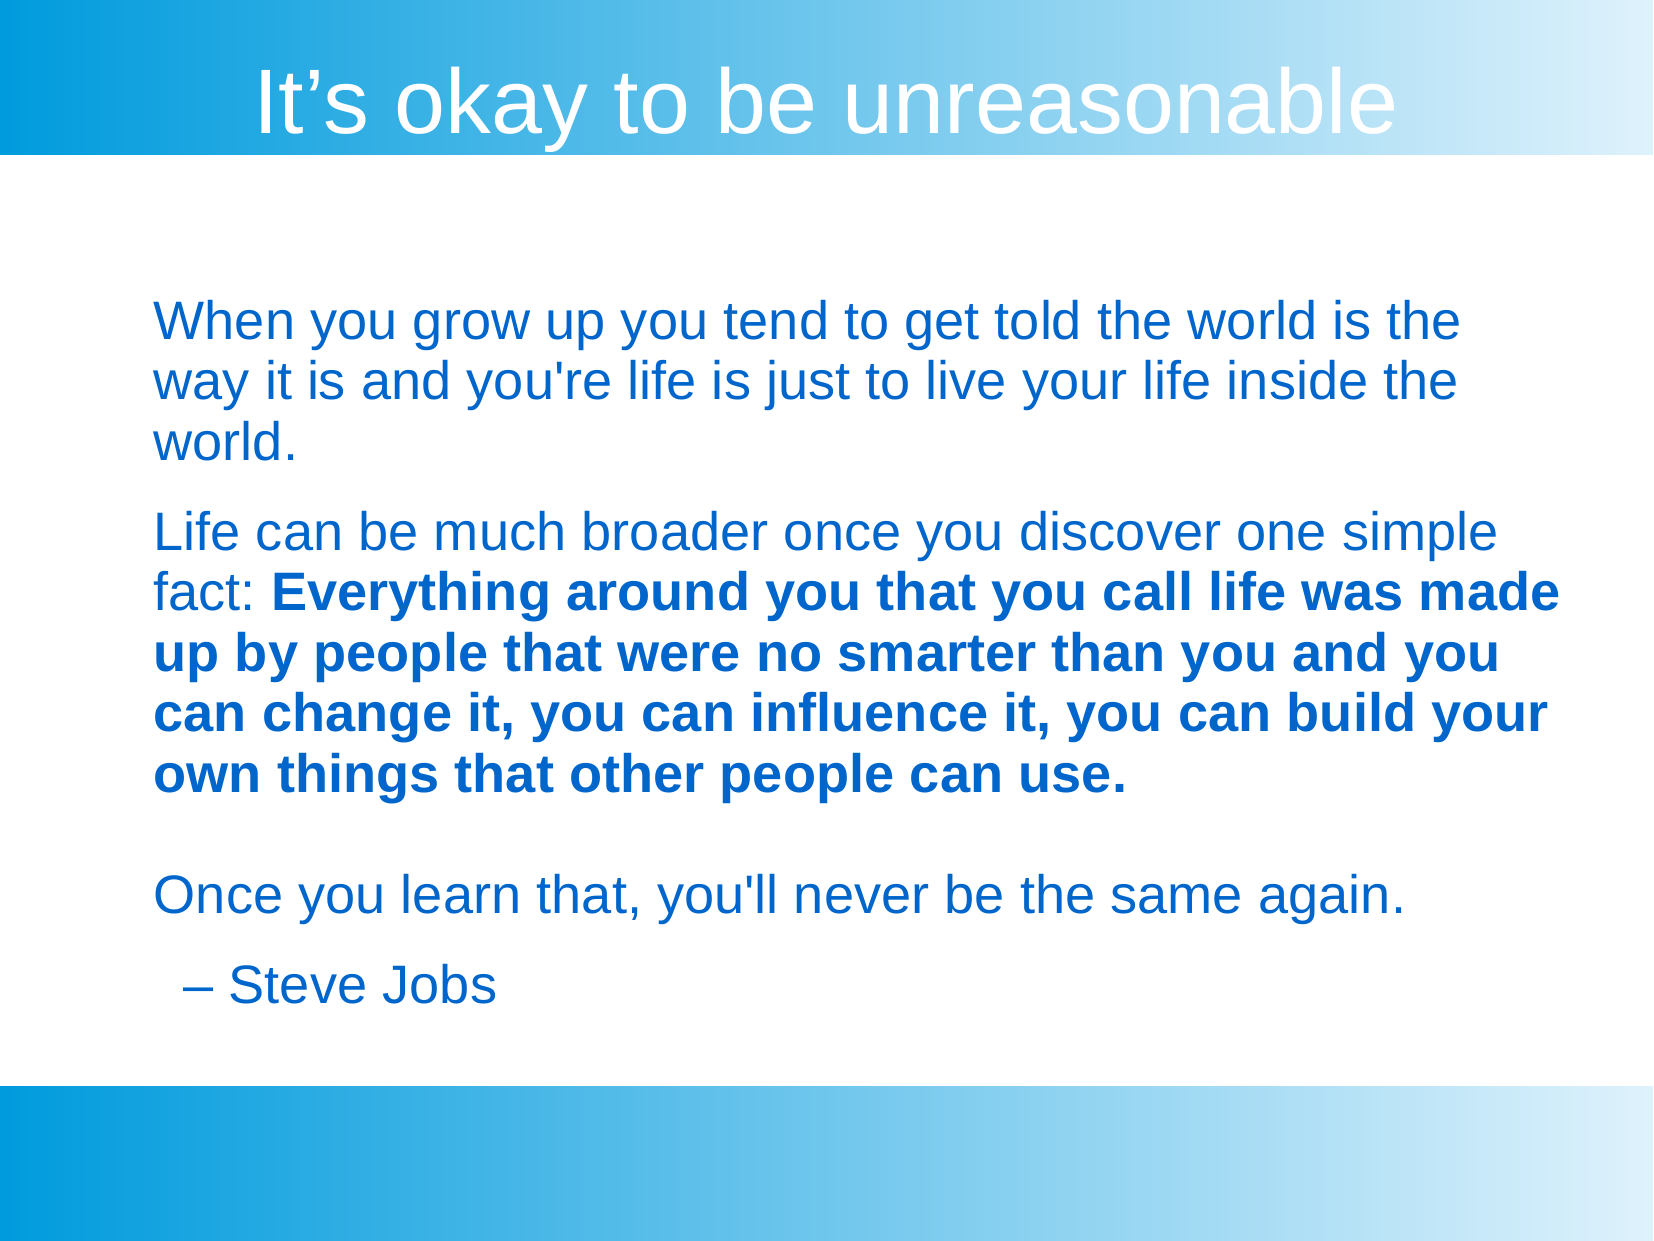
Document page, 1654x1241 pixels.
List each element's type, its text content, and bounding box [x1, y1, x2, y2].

list When you grow up you tend to get told the world is the way it is and you're life is just to live your life inside the world. Life can be much broader once you discover one simple fact: Everything around you that you call life was made up by people that were no smarter than you and you can change it, you can influence it, you can build your own things that other people can use. Once you learn that, you'll never be the same again. – Steve Jobs [82, 290, 1571, 1010]
title It’s okay to be unreasonable [82, 49, 1571, 155]
